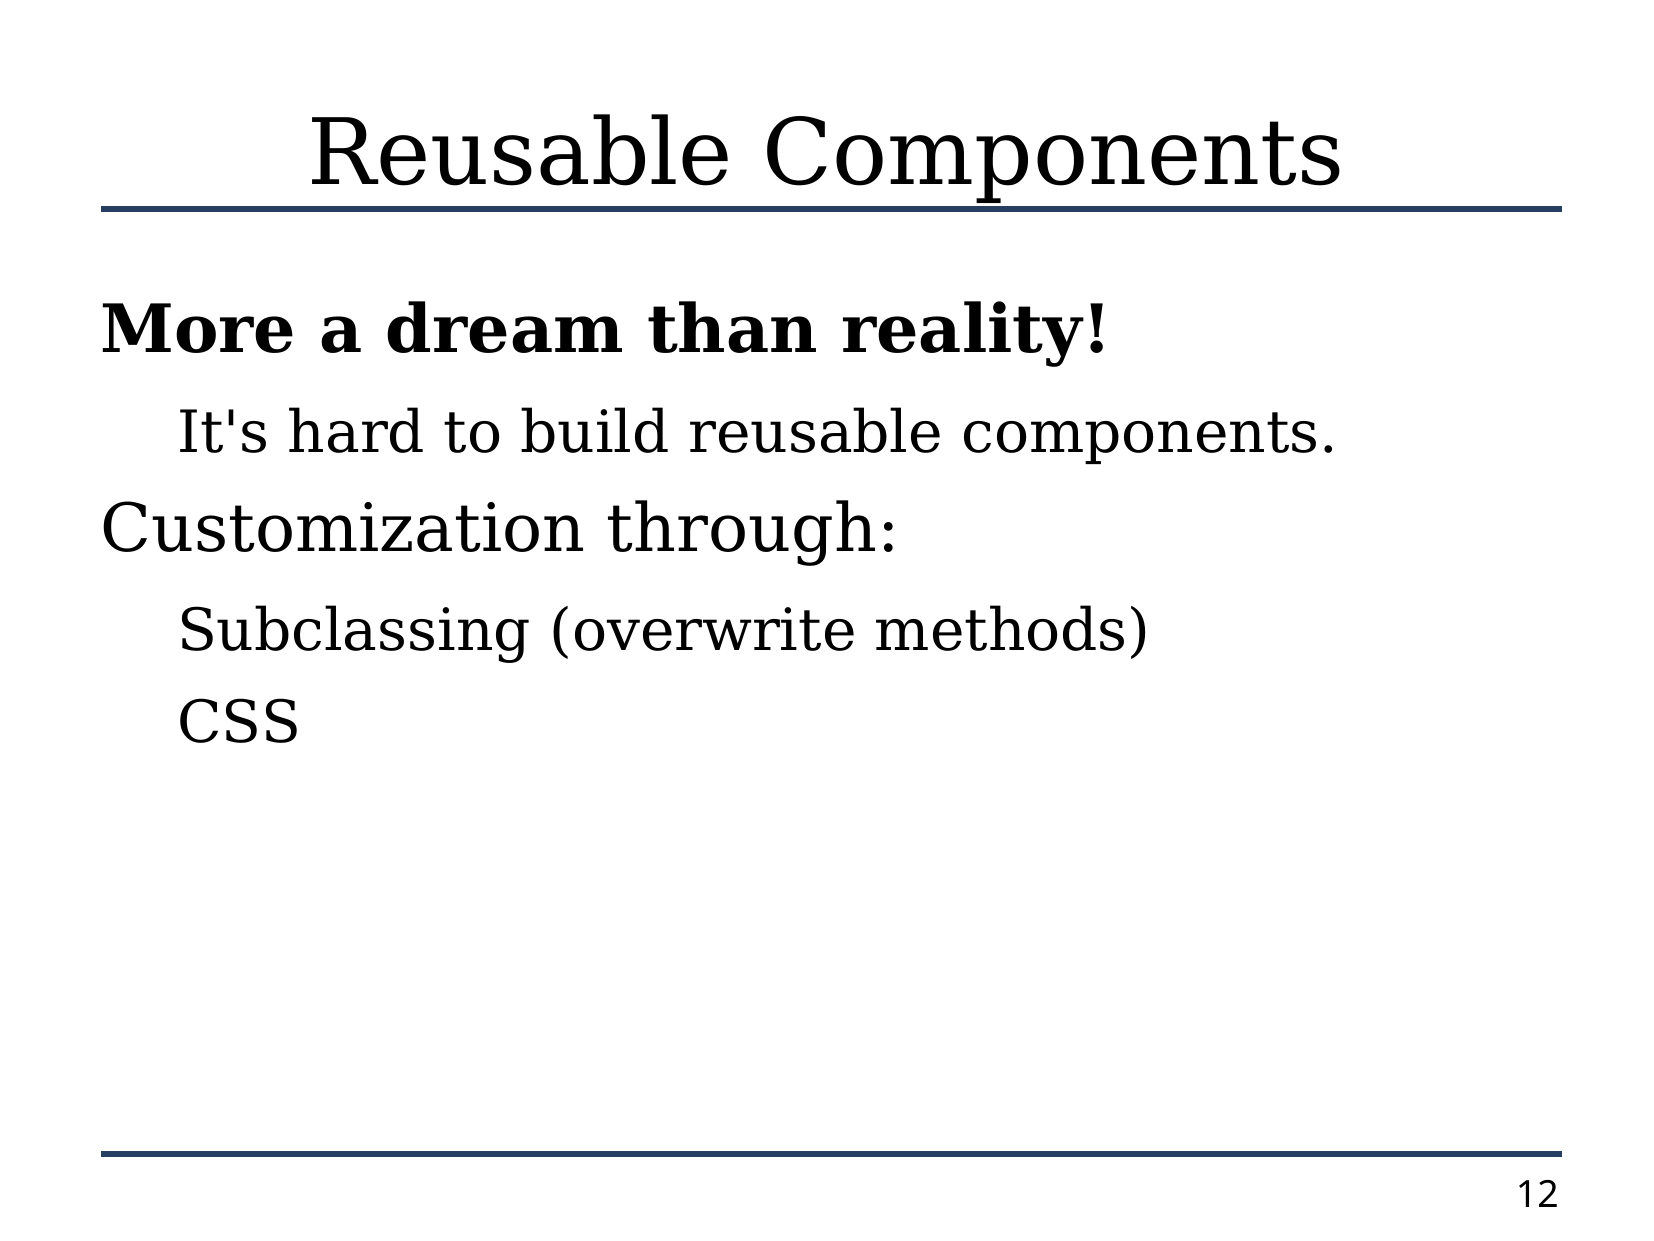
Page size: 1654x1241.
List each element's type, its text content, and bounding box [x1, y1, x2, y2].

list More a dream than reality! It's hard to build reusable components. Customization through: Subclassing (overwrite methods) CSS [82, 290, 1571, 1109]
title Reusable Components [82, 49, 1571, 257]
